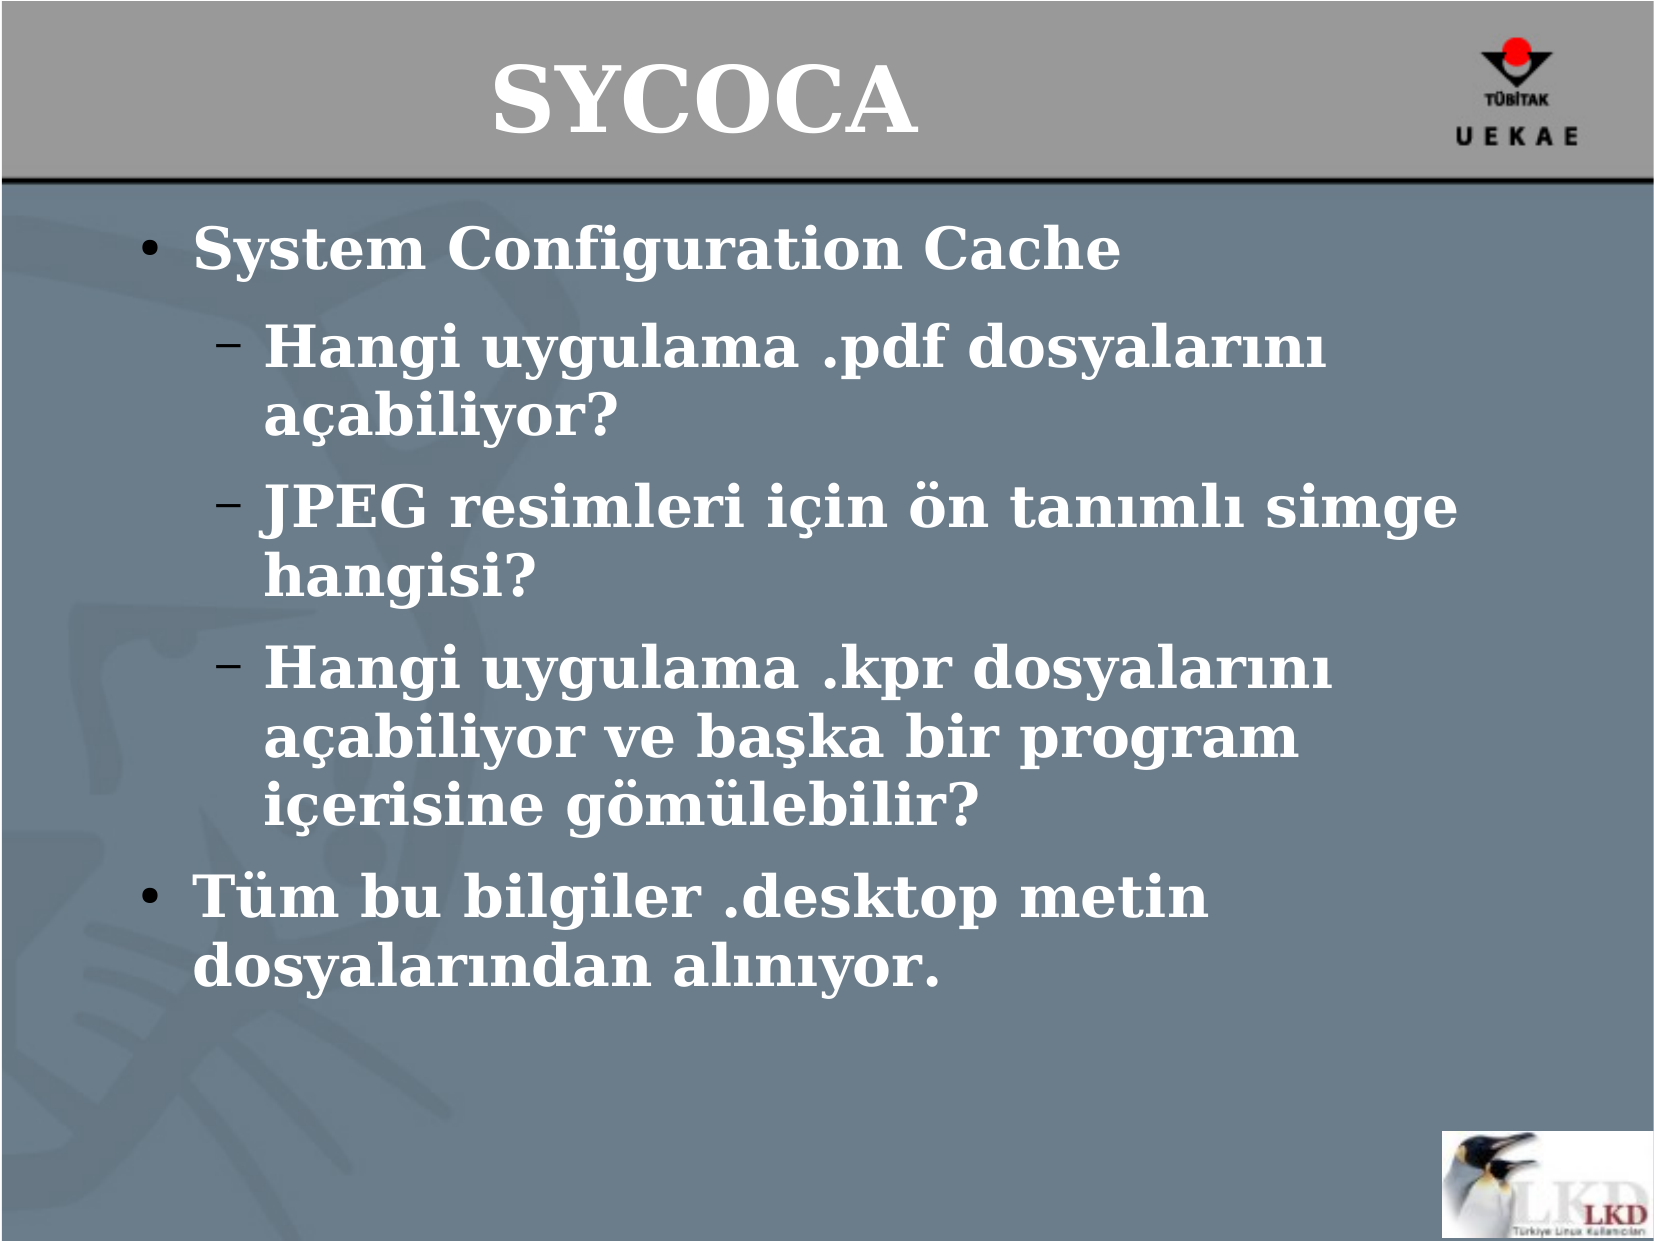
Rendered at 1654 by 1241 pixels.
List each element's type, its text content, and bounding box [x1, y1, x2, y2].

picture [1, 1, 1654, 1241]
title SYCOCA [0, 0, 1410, 204]
list System Configuration Cache Hangi uygulama .pdf dosyalarını açabiliyor? JPEG resimleri için ön tanımlı simge hangisi? Hangi uygulama .kpr dosyalarını açabiliyor ve başka bir program içerisine gömülebilir? Tüm bu bilgiler .desktop metin dosyalarından alınıyor. [121, 214, 1534, 1163]
